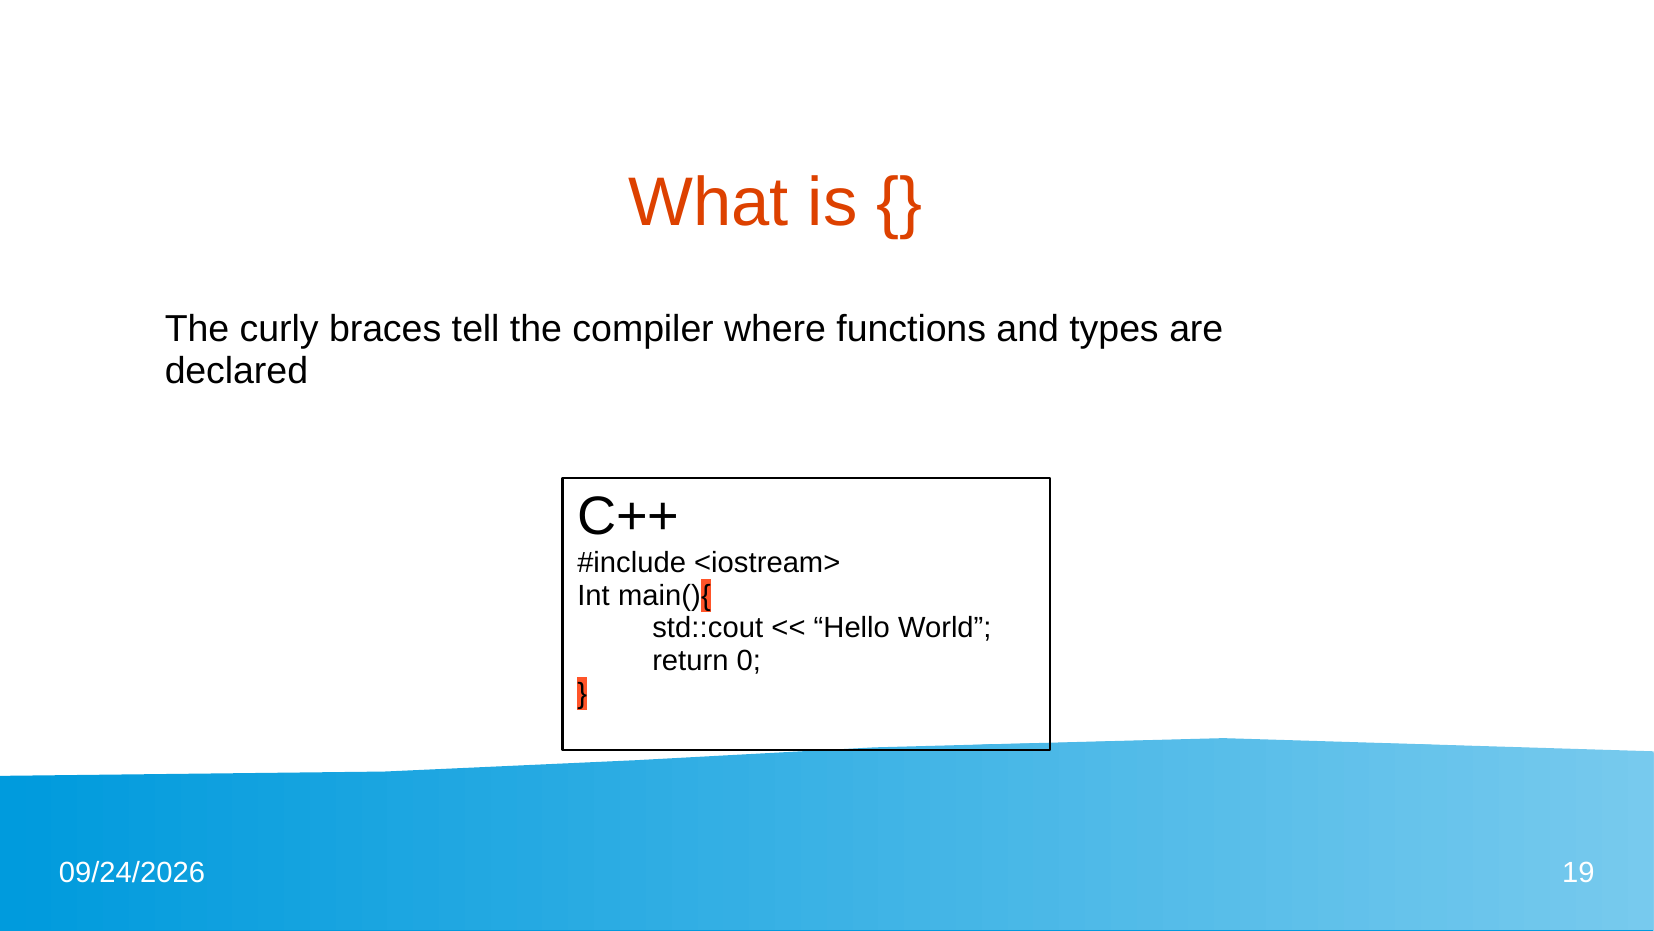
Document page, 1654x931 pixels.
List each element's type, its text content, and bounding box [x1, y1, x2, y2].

title What is {} [37, 112, 1514, 290]
text_box C++ #include <iostream> Int main(){ std::cout << “Hello World”; return 0; } [562, 477, 1051, 751]
text_box The curly braces tell the compiler where functions and types are declared [150, 300, 1313, 526]
